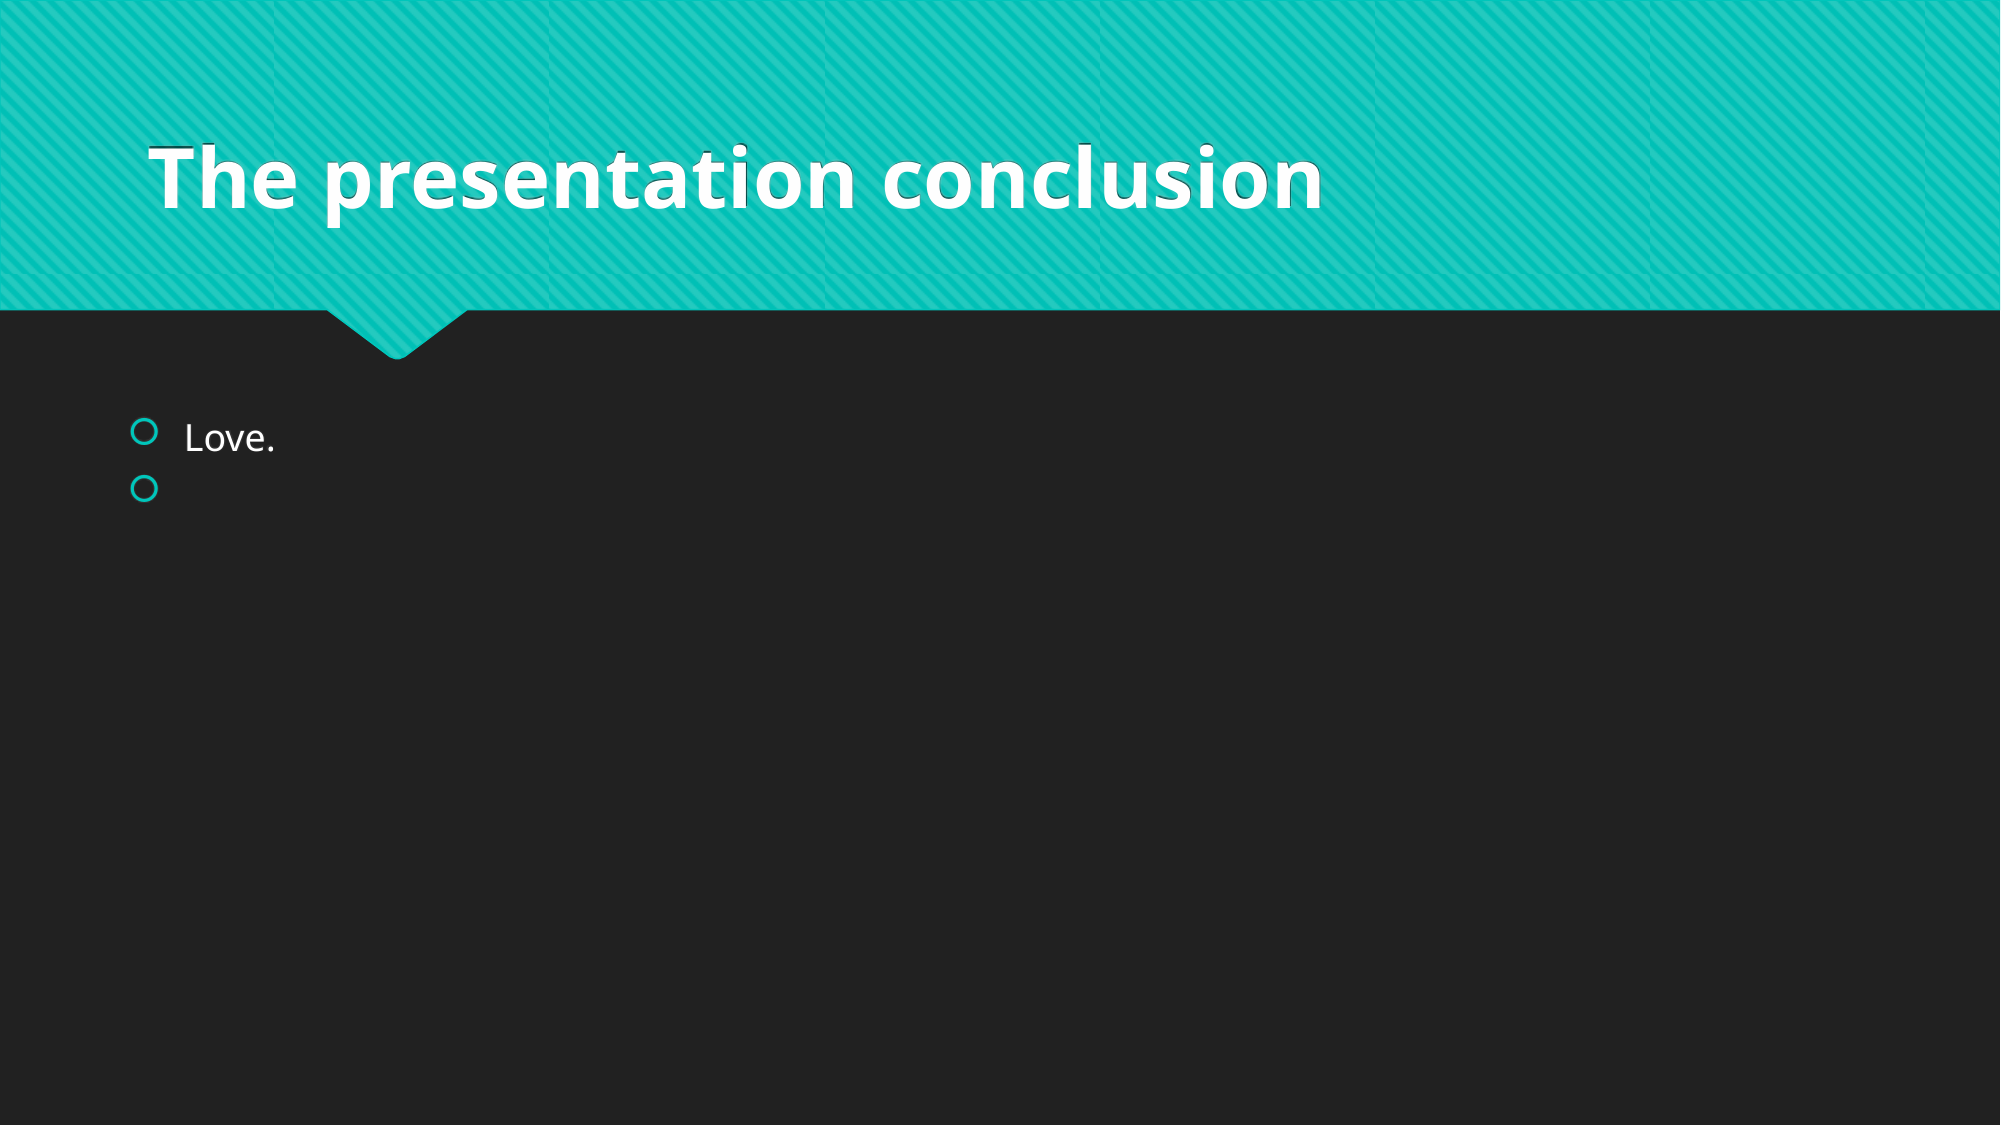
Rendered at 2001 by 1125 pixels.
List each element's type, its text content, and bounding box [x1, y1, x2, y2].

title The presentation conclusion [132, 73, 1868, 233]
list Love. [112, 351, 1775, 579]
